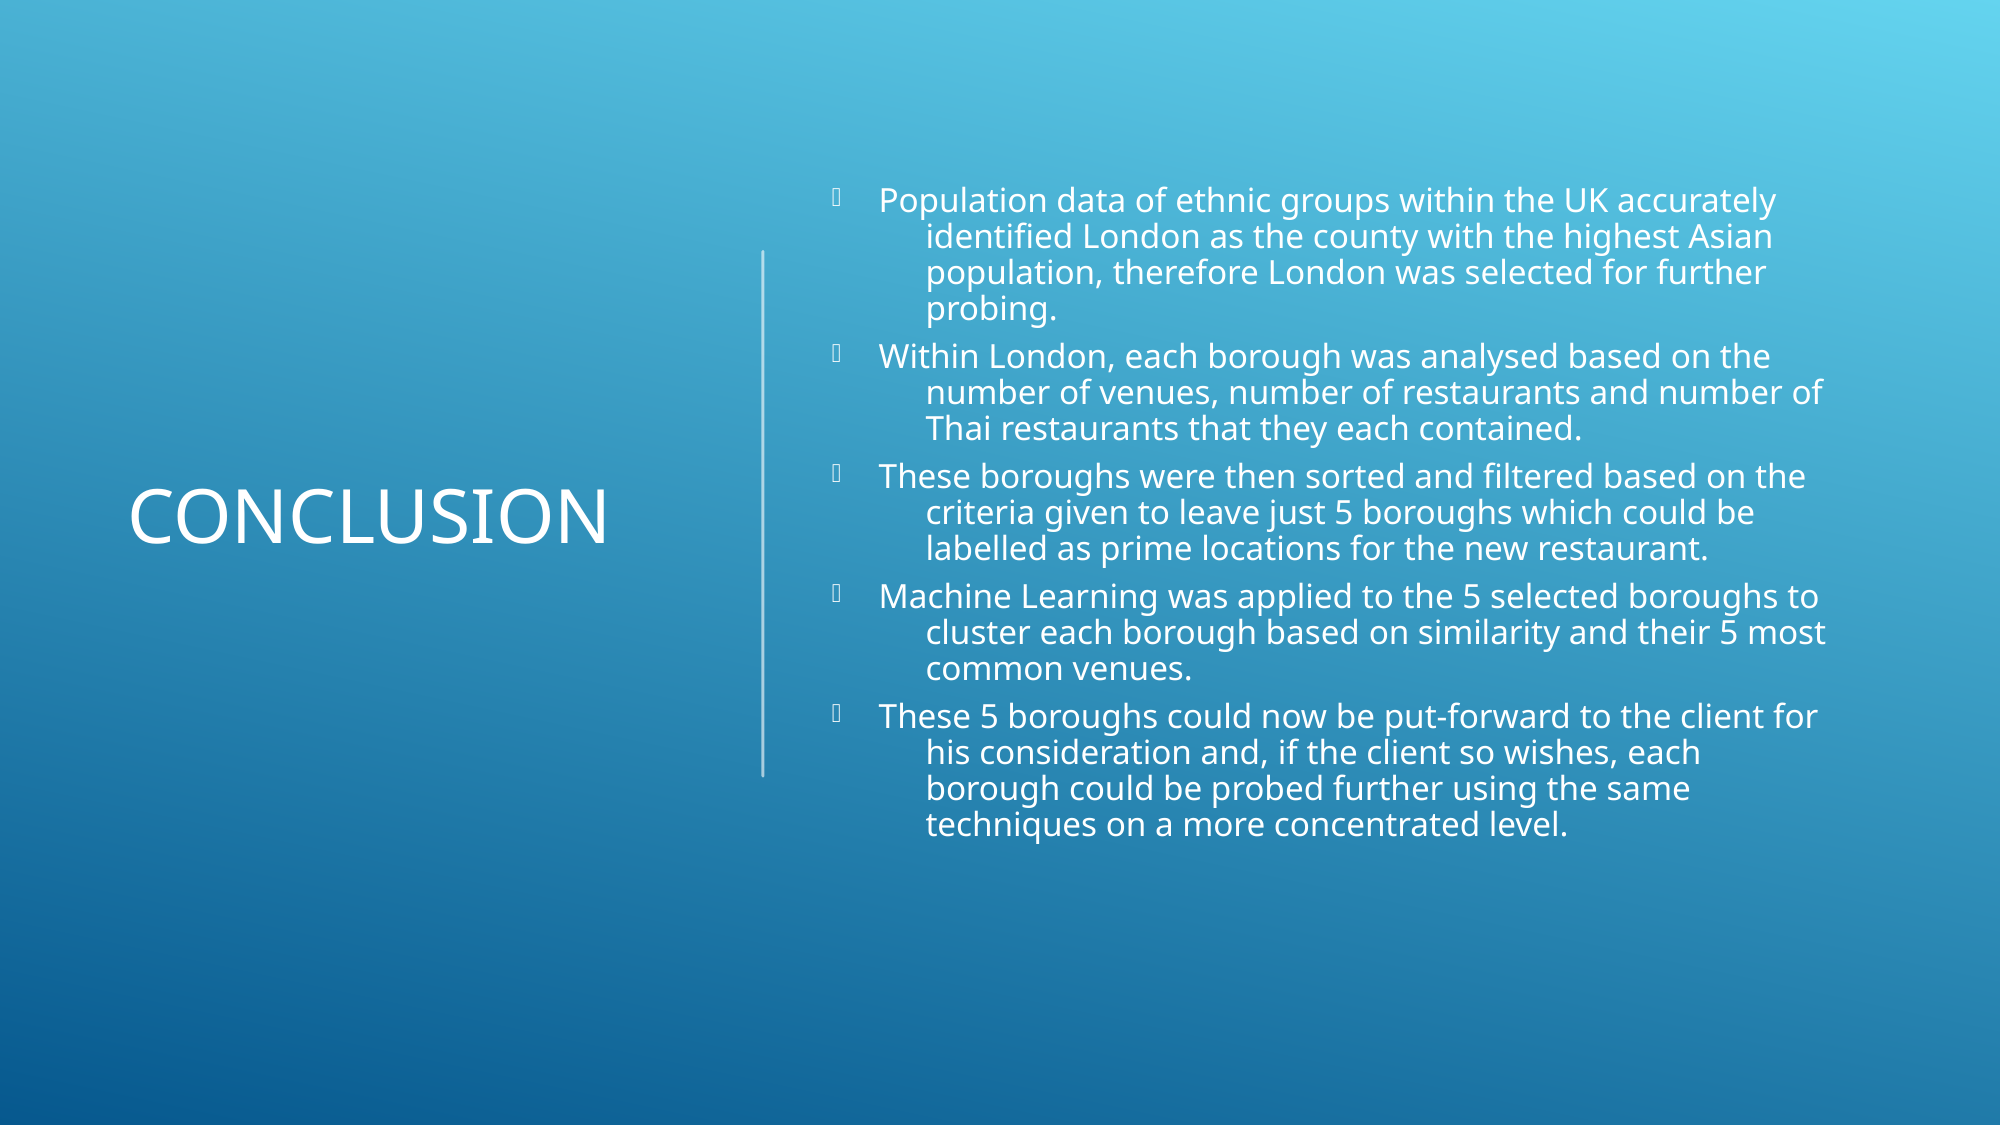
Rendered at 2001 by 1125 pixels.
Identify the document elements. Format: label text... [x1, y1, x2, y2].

text_box [0, 0, 2000, 1125]
title Conclusion [112, 112, 727, 916]
list Population data of ethnic groups within the UK accurately identified London as the county with the highest Asian population, therefore London was selected for further probing. Within London, each borough was analysed based on the number of venues, number of restaurants and number of Thai restaurants that they each contained. These boroughs were then sorted and filtered based on the criteria given to leave just 5 boroughs which could be labelled as prime locations for the new restaurant. Machine Learning was applied to the 5 selected boroughs to cluster each borough based on similarity and their 5 most common venues. These 5 boroughs could now be put-forward to the client for his consideration and, if the client so wishes, each borough could be probed further using the same techniques on a more concentrated level. [816, 112, 1849, 916]
